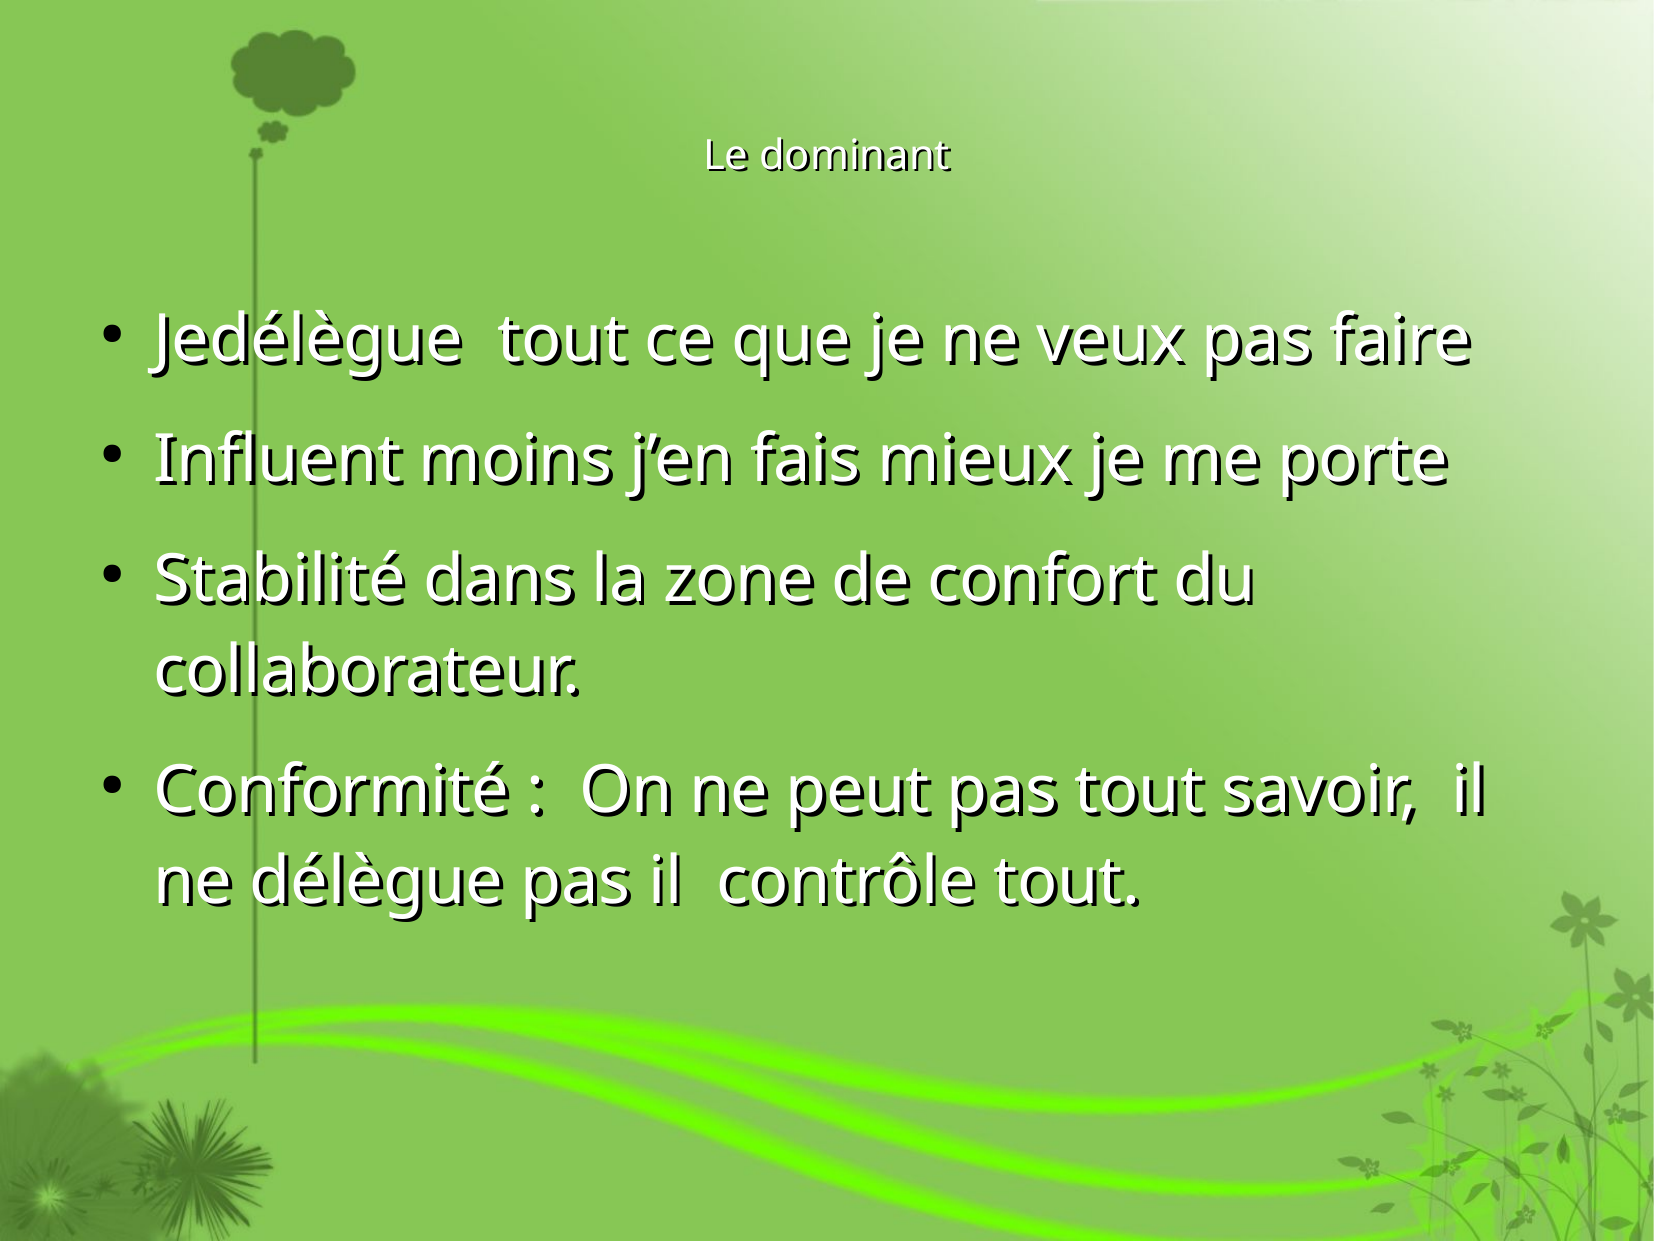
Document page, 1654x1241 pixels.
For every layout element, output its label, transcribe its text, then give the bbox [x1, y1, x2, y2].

title Le dominant [82, 49, 1571, 257]
picture [0, 0, 1654, 1241]
list Jedélègue tout ce que je ne veux pas faire Influent moins j’en fais mieux je me porte Stabilité dans la zone de confort du collaborateur. Conformité : On ne peut pas tout savoir, il ne délègue pas il contrôle tout. [82, 290, 1571, 1010]
